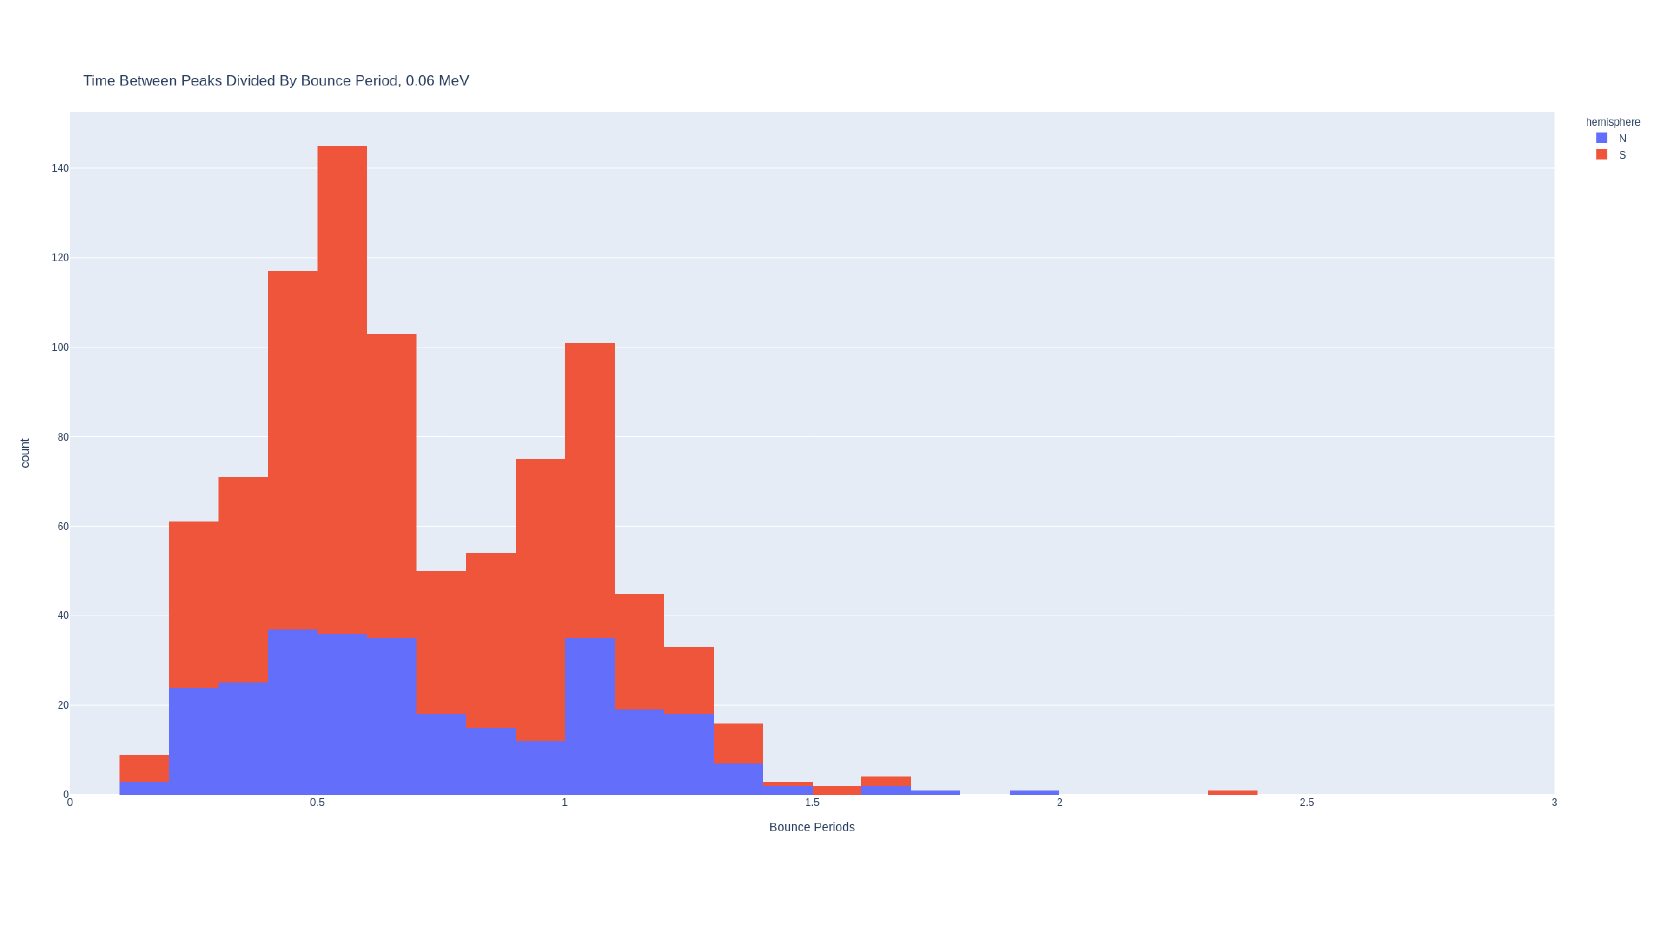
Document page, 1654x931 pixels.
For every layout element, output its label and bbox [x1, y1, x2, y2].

picture [0, 59, 1654, 864]
